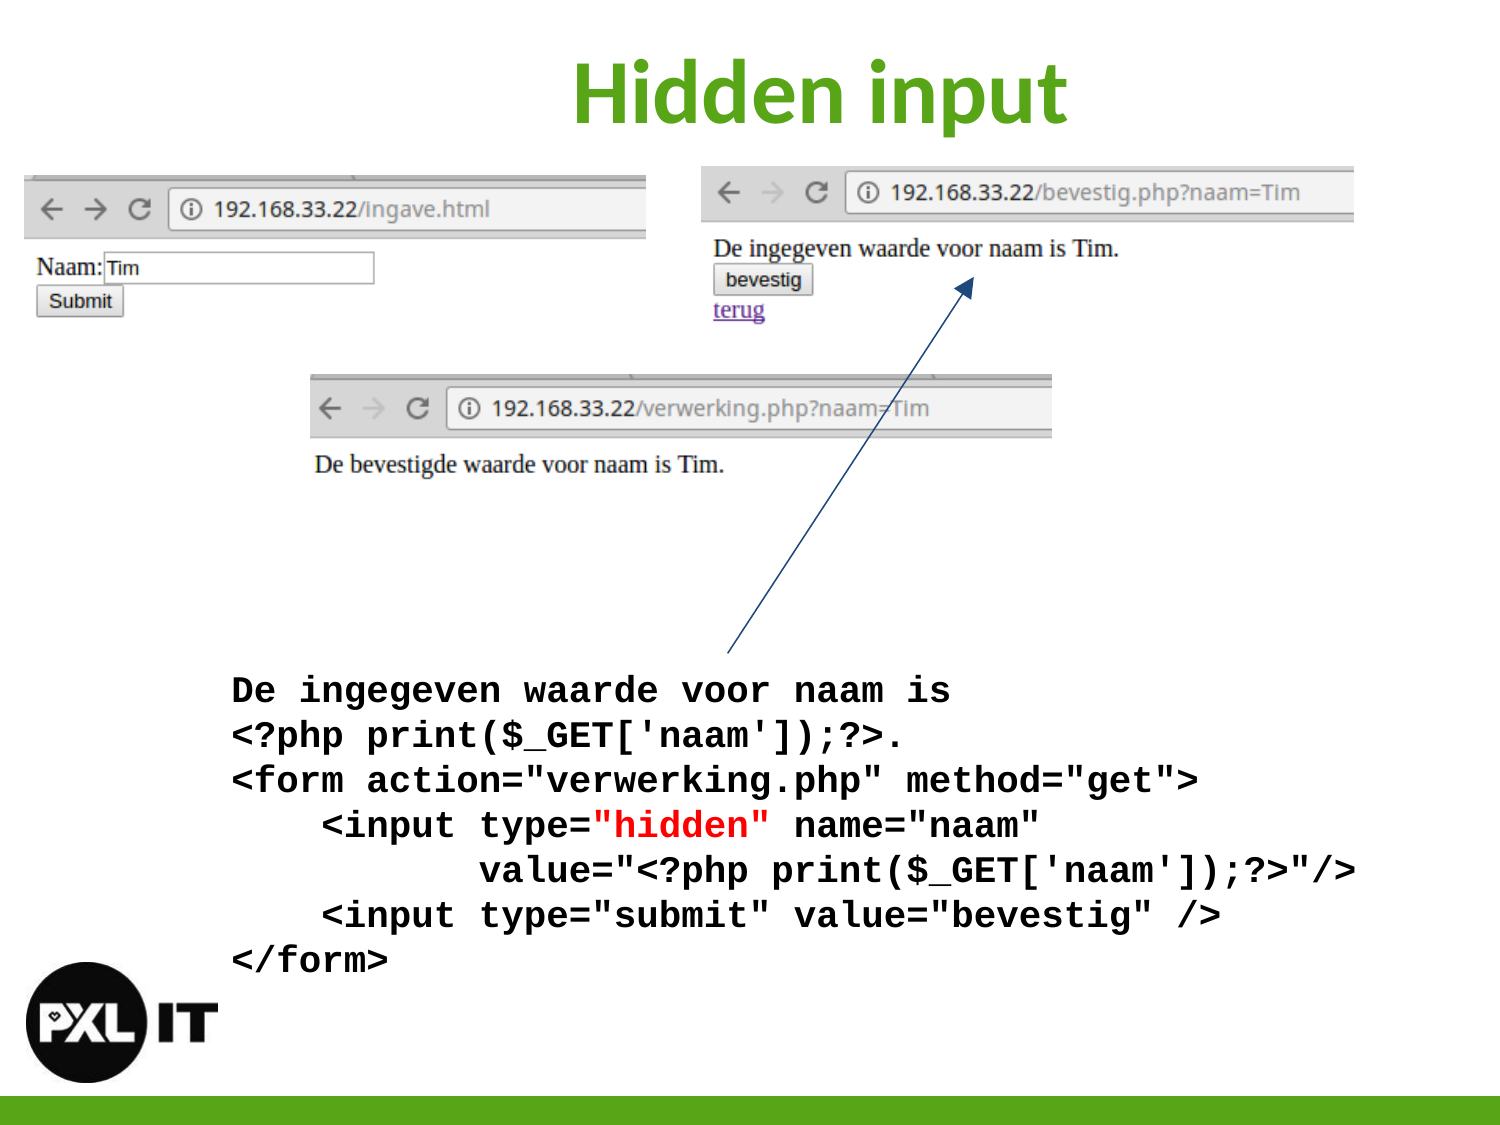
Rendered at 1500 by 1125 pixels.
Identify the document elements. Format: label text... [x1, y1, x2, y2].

text_box Hidden input [201, 24, 1440, 151]
text_box De ingegeven waarde voor naam is <?php print($_GET['naam']);?>. <form action="verwerking.php" method="get"> <input type="hidden" name="naam" value="<?php print($_GET['naam']);?>"/> <input type="submit" value="bevestig" /> </form> [126, 575, 1500, 1069]
picture [24, 175, 908, 517]
picture [701, 166, 1354, 351]
picture [26, 962, 218, 1083]
picture [819, 374, 1052, 517]
